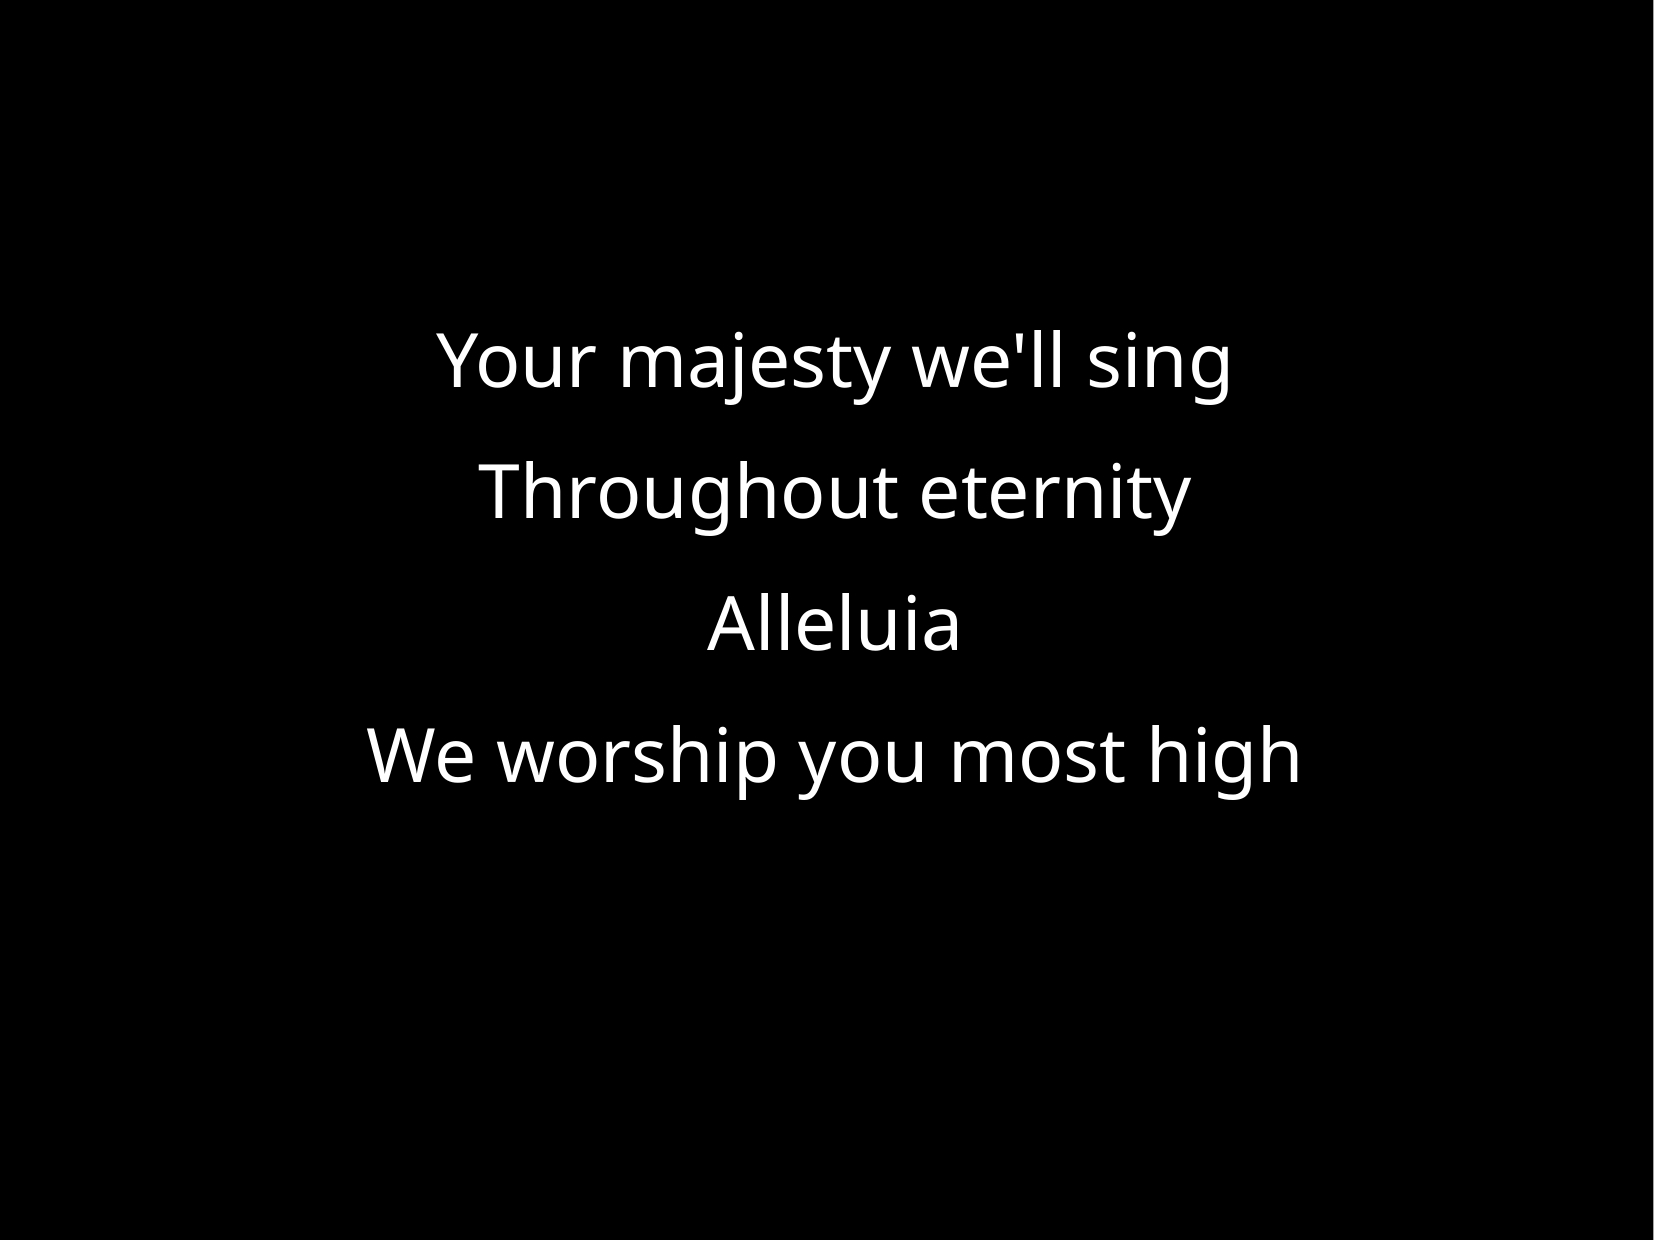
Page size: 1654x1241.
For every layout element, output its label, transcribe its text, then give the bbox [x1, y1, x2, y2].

list Your majesty we'll sing Throughout eternity Alleluia We worship you most high [0, 307, 1654, 1229]
